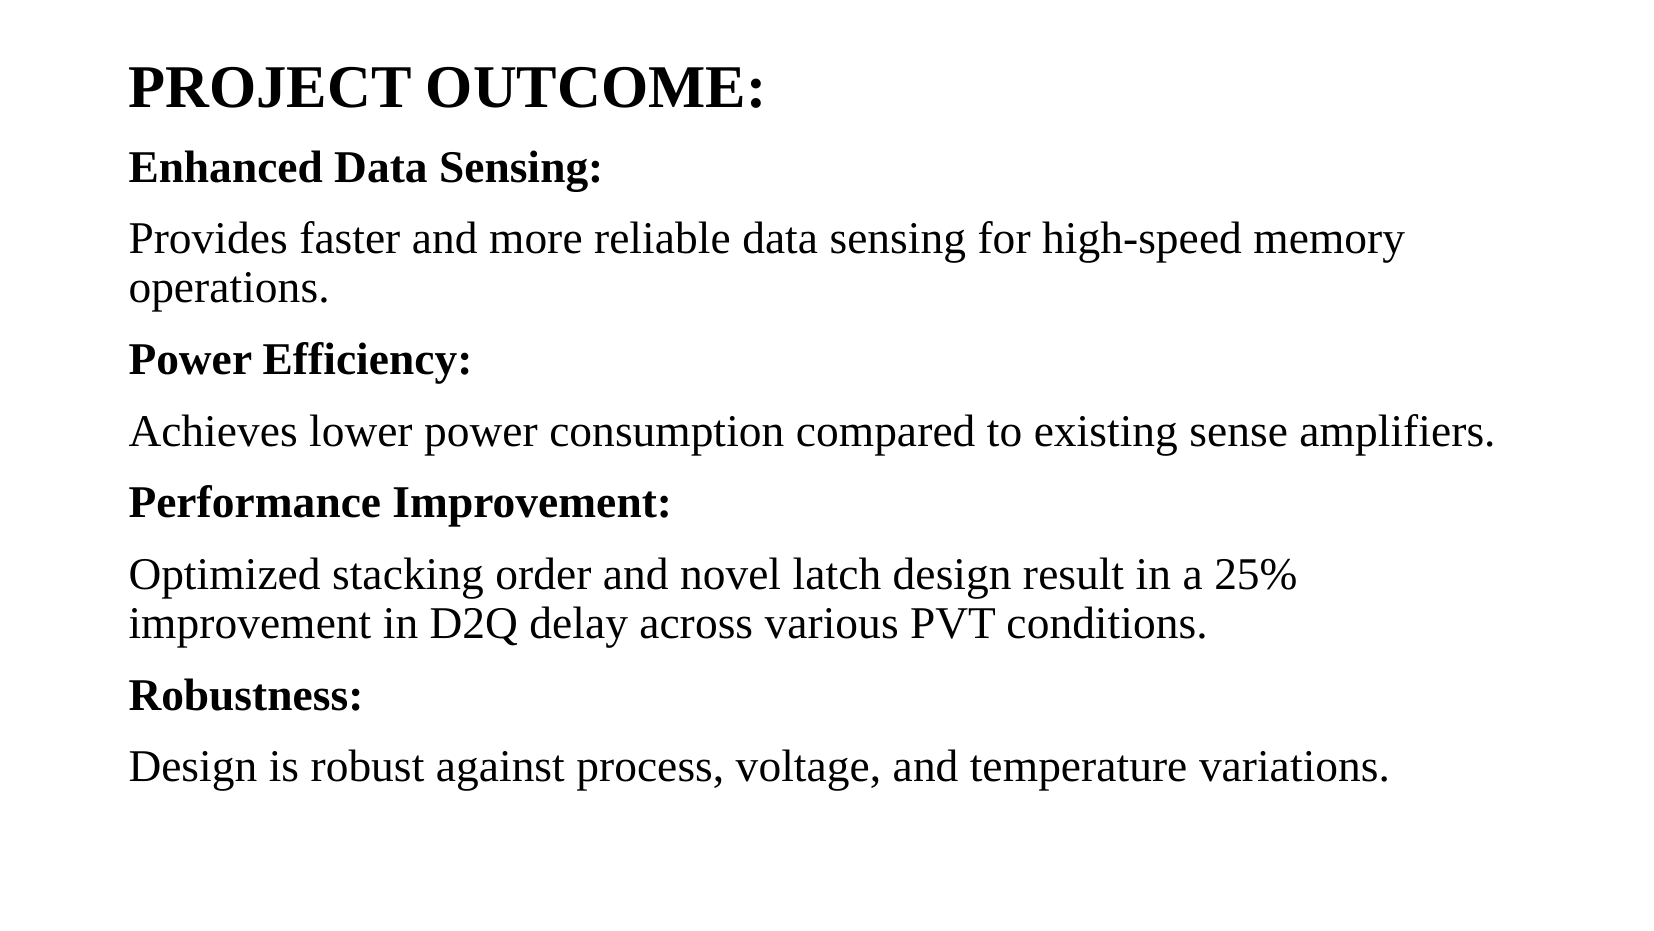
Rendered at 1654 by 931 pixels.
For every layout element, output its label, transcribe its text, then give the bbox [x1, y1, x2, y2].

list PROJECT OUTCOME: Enhanced Data Sensing: Provides faster and more reliable data sensing for high-speed memory operations. Power Efficiency: Achieves lower power consumption compared to existing sense amplifiers. Performance Improvement: Optimized stacking order and novel latch design result in a 25% improvement in D2Q delay across various PVT conditions. Robustness: Design is robust against process, voltage, and temperature variations. [113, 47, 1540, 838]
